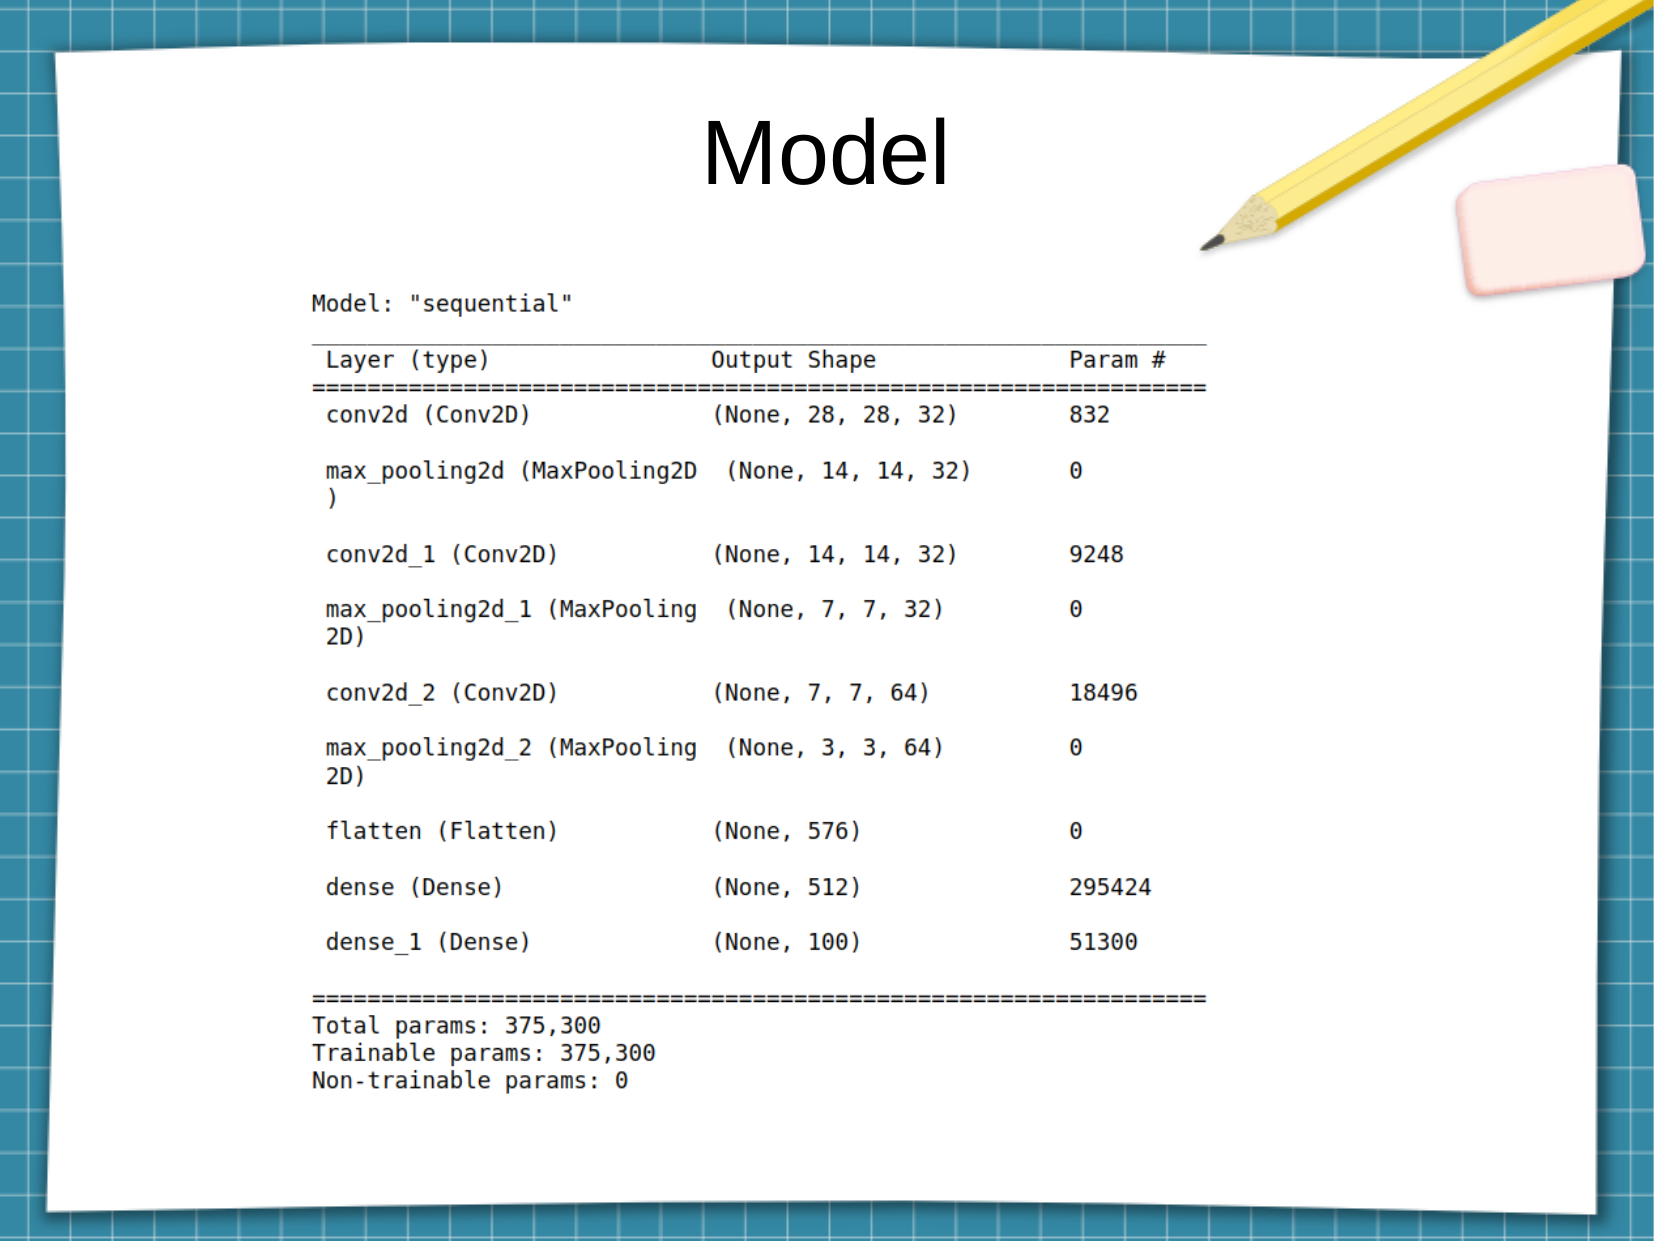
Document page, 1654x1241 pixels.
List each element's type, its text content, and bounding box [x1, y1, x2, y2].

title Model [82, 49, 1571, 257]
picture [0, 0, 1654, 1241]
